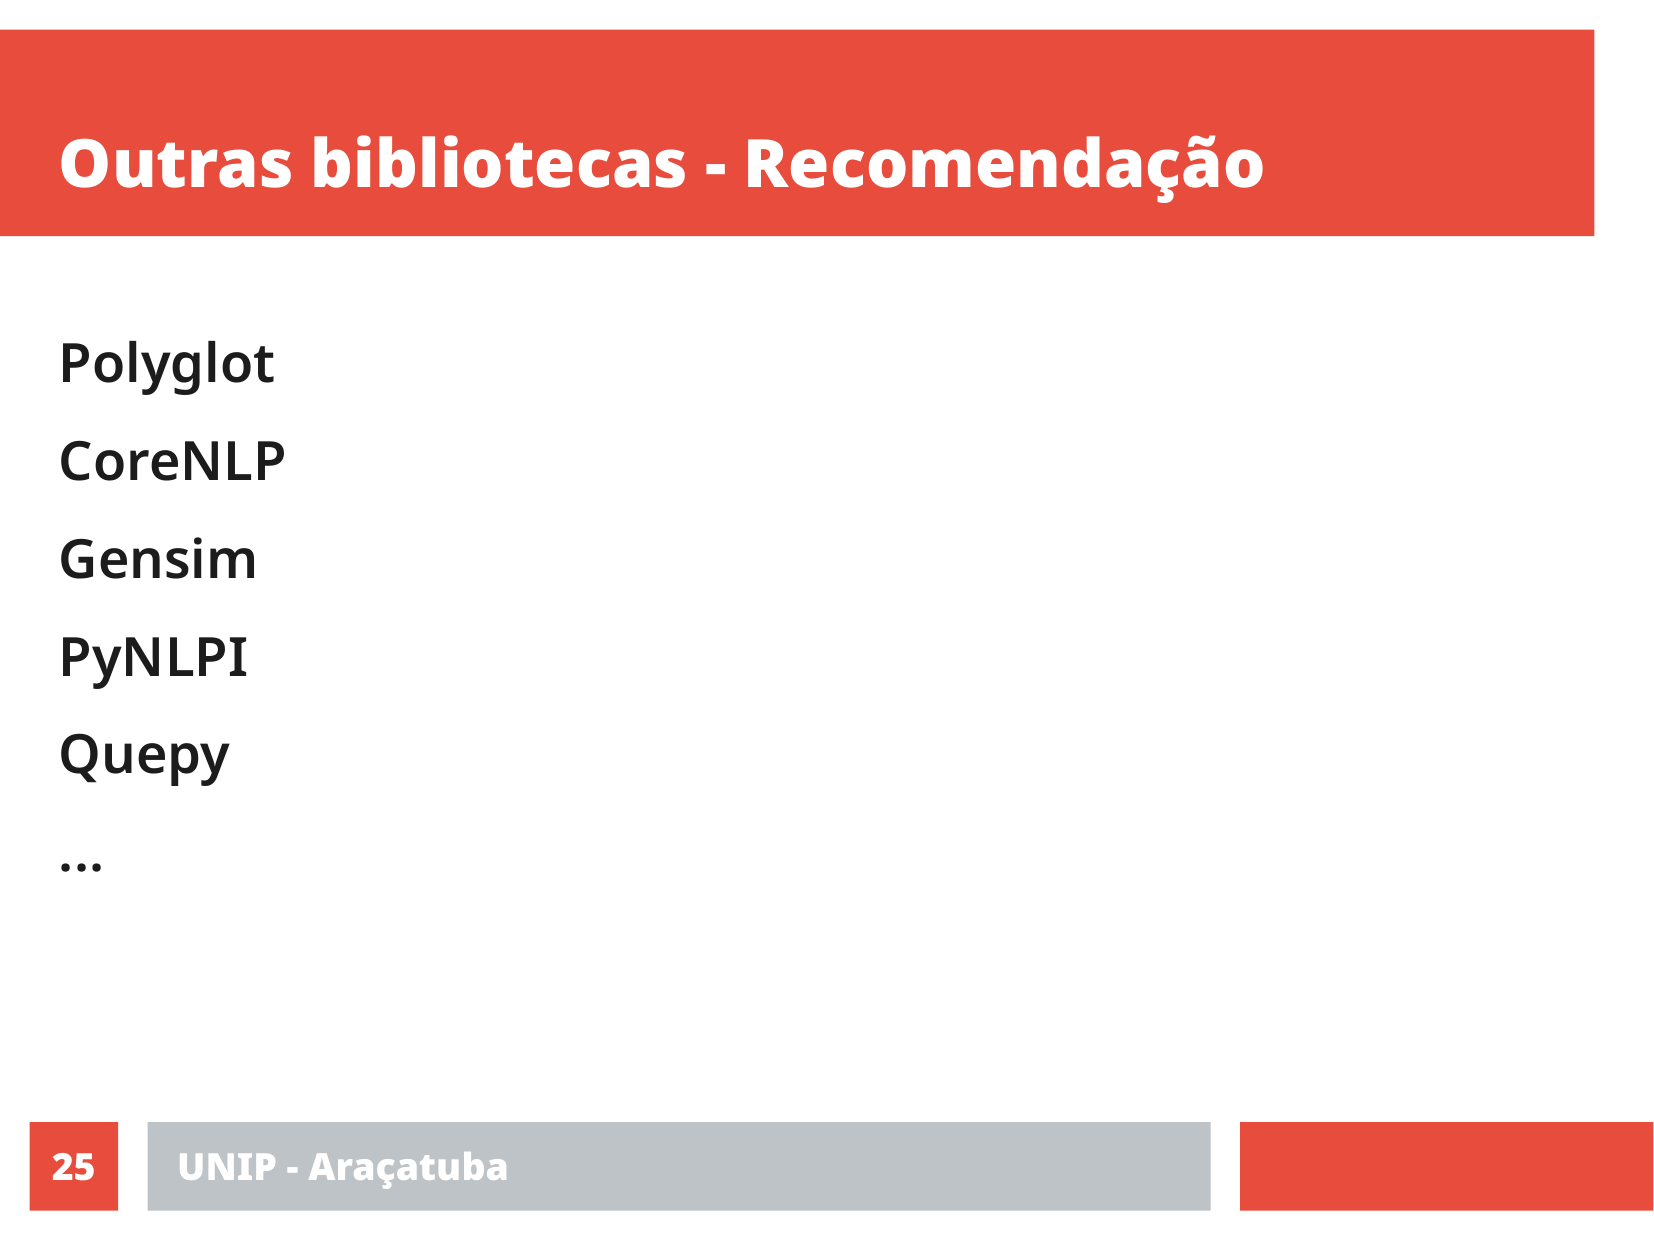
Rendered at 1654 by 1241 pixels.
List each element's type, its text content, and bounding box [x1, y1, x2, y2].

list Polyglot CoreNLP Gensim PyNLPI Quepy ... [59, 324, 1565, 1093]
title Outras bibliotecas - Recomendação [59, 59, 1595, 207]
